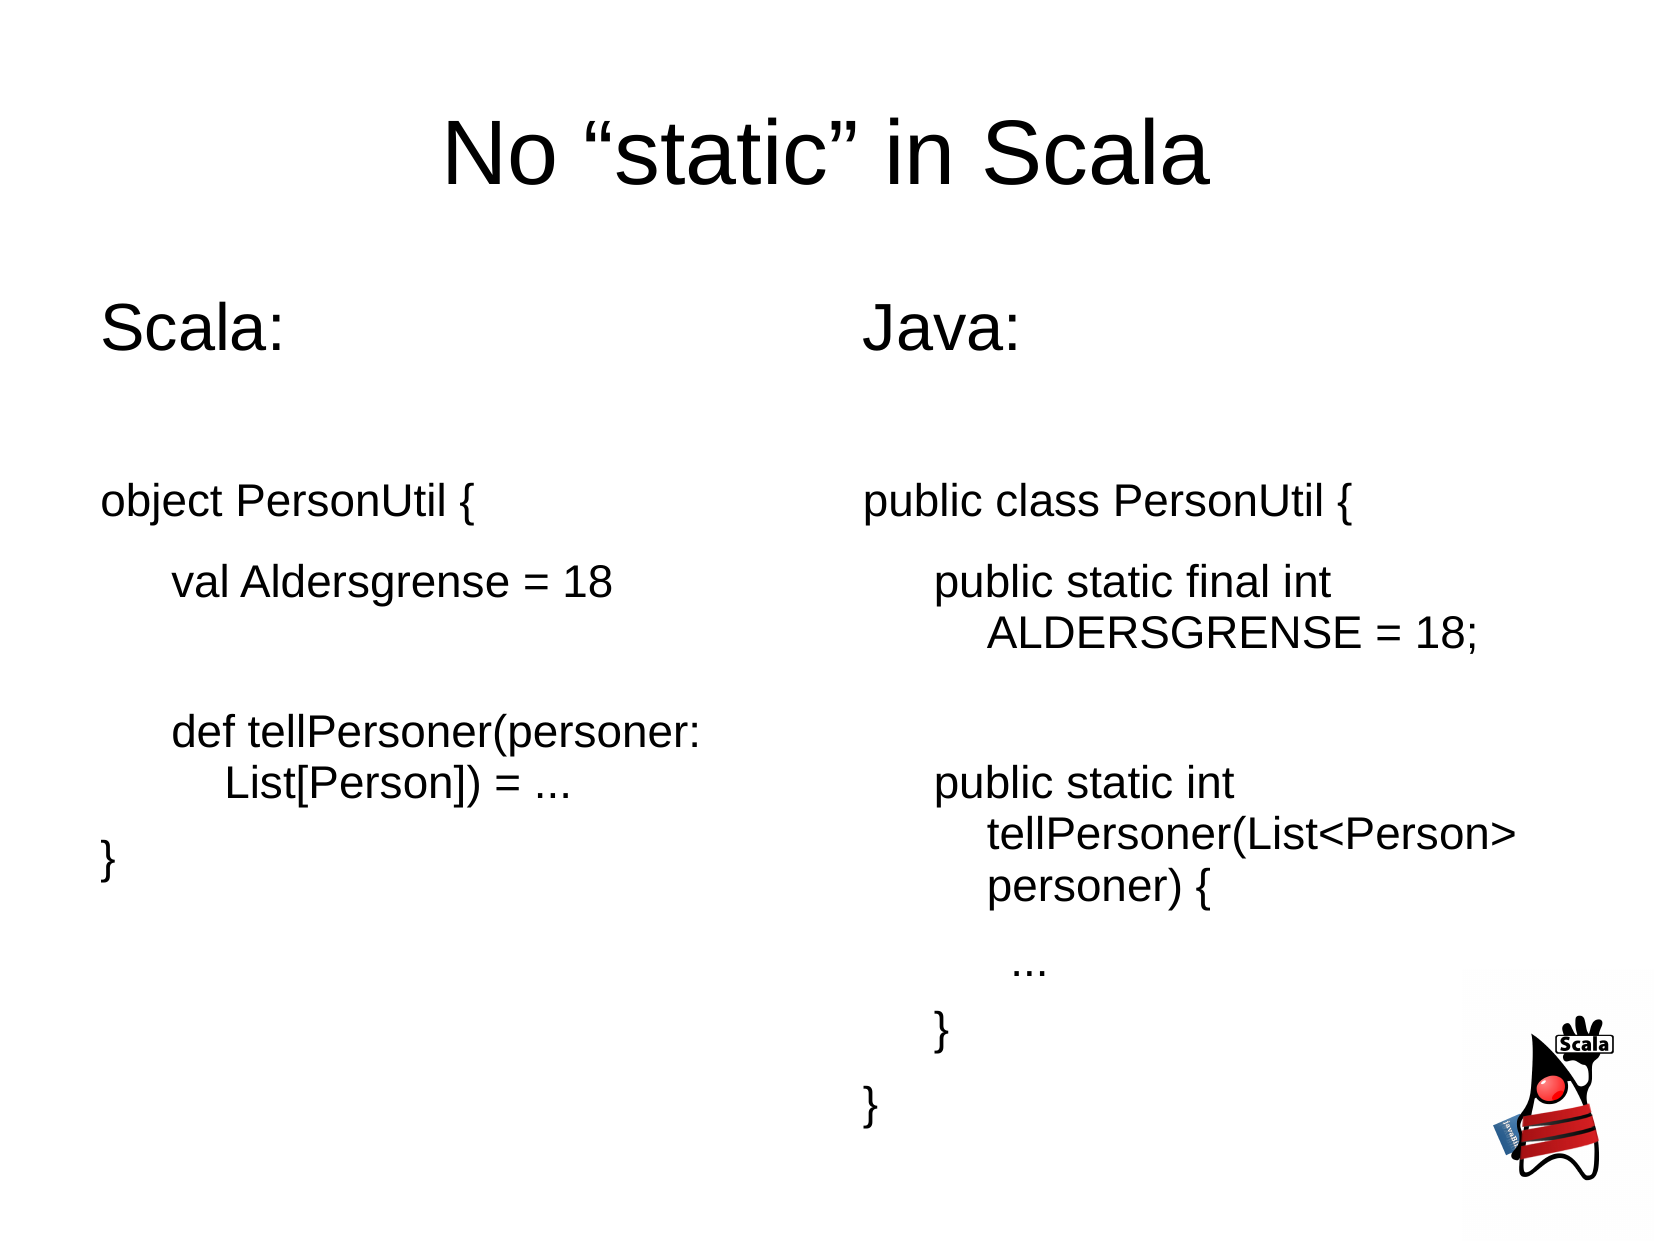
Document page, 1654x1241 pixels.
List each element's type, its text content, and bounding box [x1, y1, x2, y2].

list Scala: object PersonUtil { val Aldersgrense = 18 def tellPersoner(personer: List[Person]) = ... } [82, 290, 809, 1109]
picture [1462, 969, 1654, 1241]
title No “static” in Scala [82, 56, 1571, 250]
list Java: public class PersonUtil { public static final int ALDERSGRENSE = 18; public static int tellPersoner(List<Person> personer) { ... } } [845, 290, 1572, 1163]
